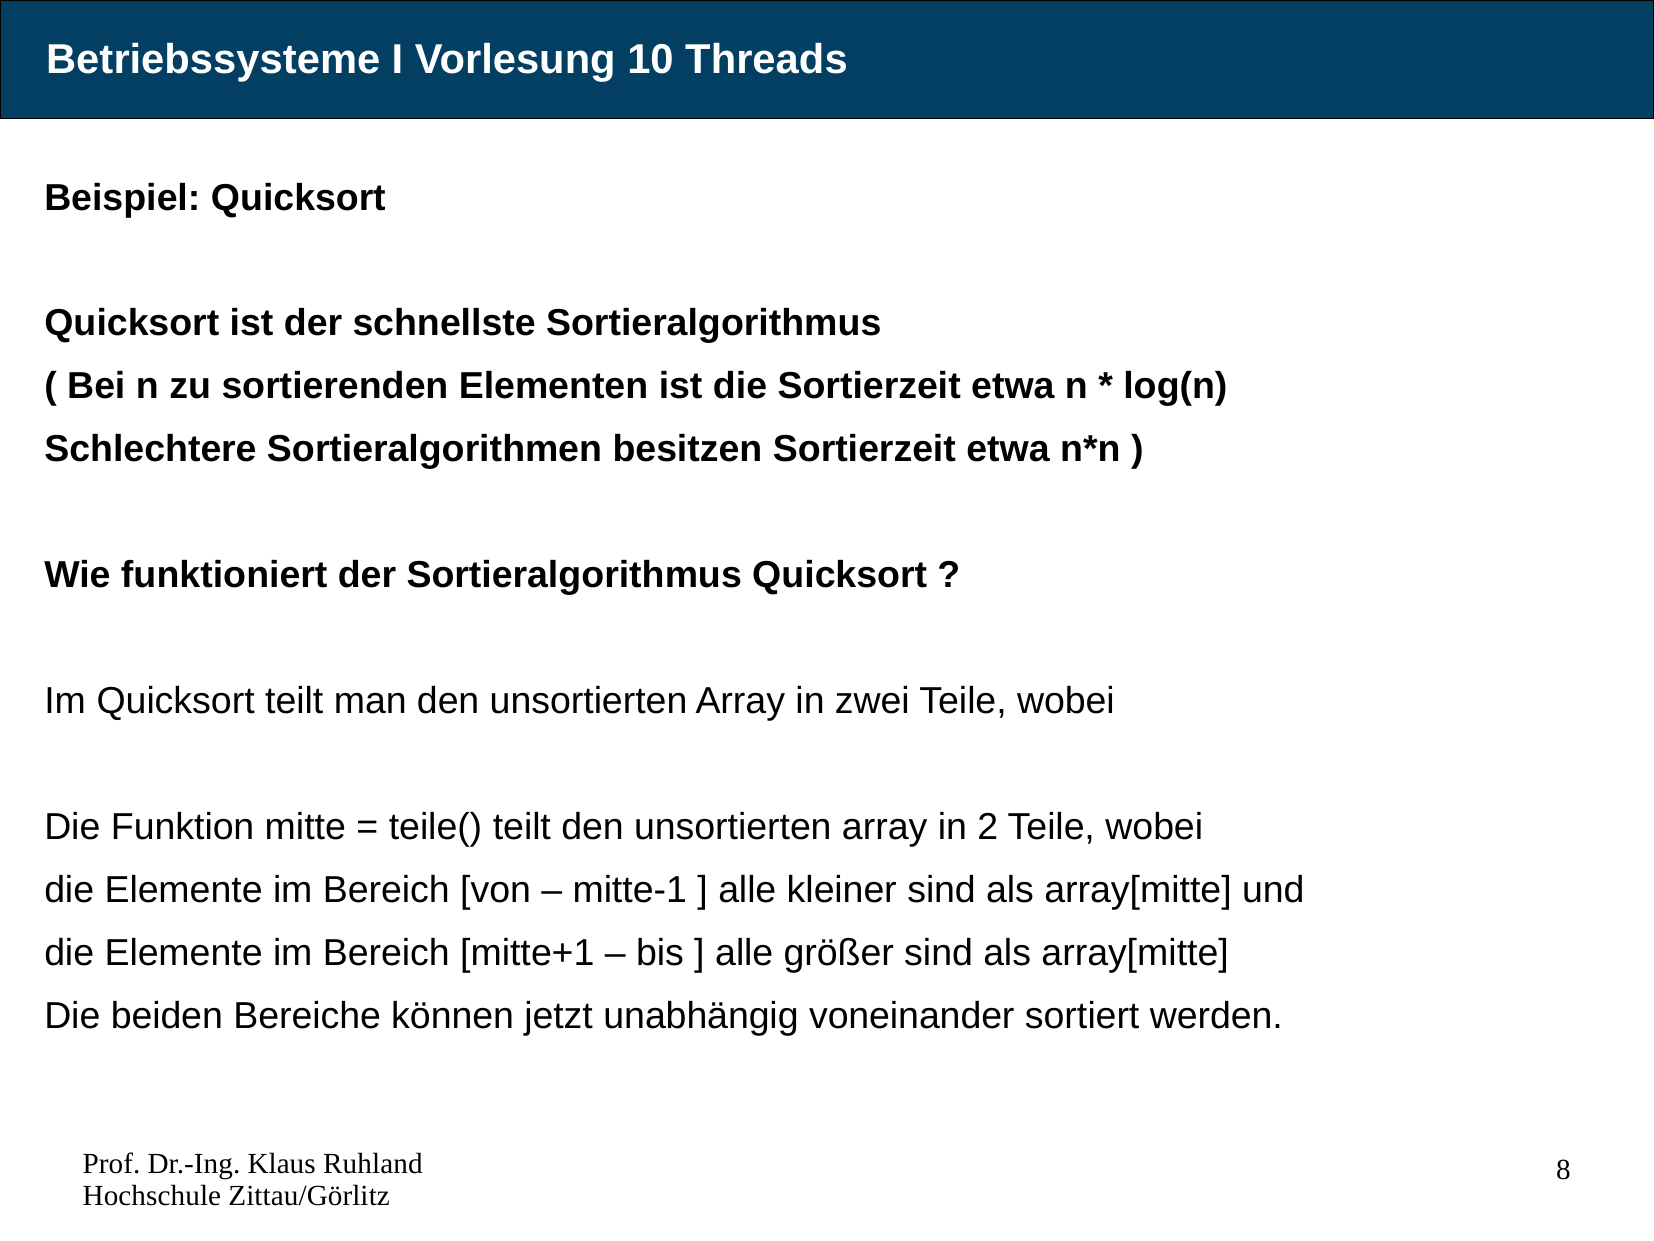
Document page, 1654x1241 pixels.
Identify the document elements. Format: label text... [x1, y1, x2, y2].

text_box Beispiel: Quicksort Quicksort ist der schnellste Sortieralgorithmus ( Bei n zu sortierenden Elementen ist die Sortierzeit etwa n * log(n) Schlechtere Sortieralgorithmen besitzen Sortierzeit etwa n*n ) Wie funktioniert der Sortieralgorithmus Quicksort ? Im Quicksort teilt man den unsortierten Array in zwei Teile, wobei Die Funktion mitte = teile() teilt den unsortierten array in 2 Teile, wobei die Elemente im Bereich [von – mitte-1 ] alle kleiner sind als array[mitte] und die Elemente im Bereich [mitte+1 – bis ] alle größer sind als array[mitte] Die beiden Bereiche können jetzt unabhängig voneinander sortiert werden. [29, 147, 1565, 1224]
